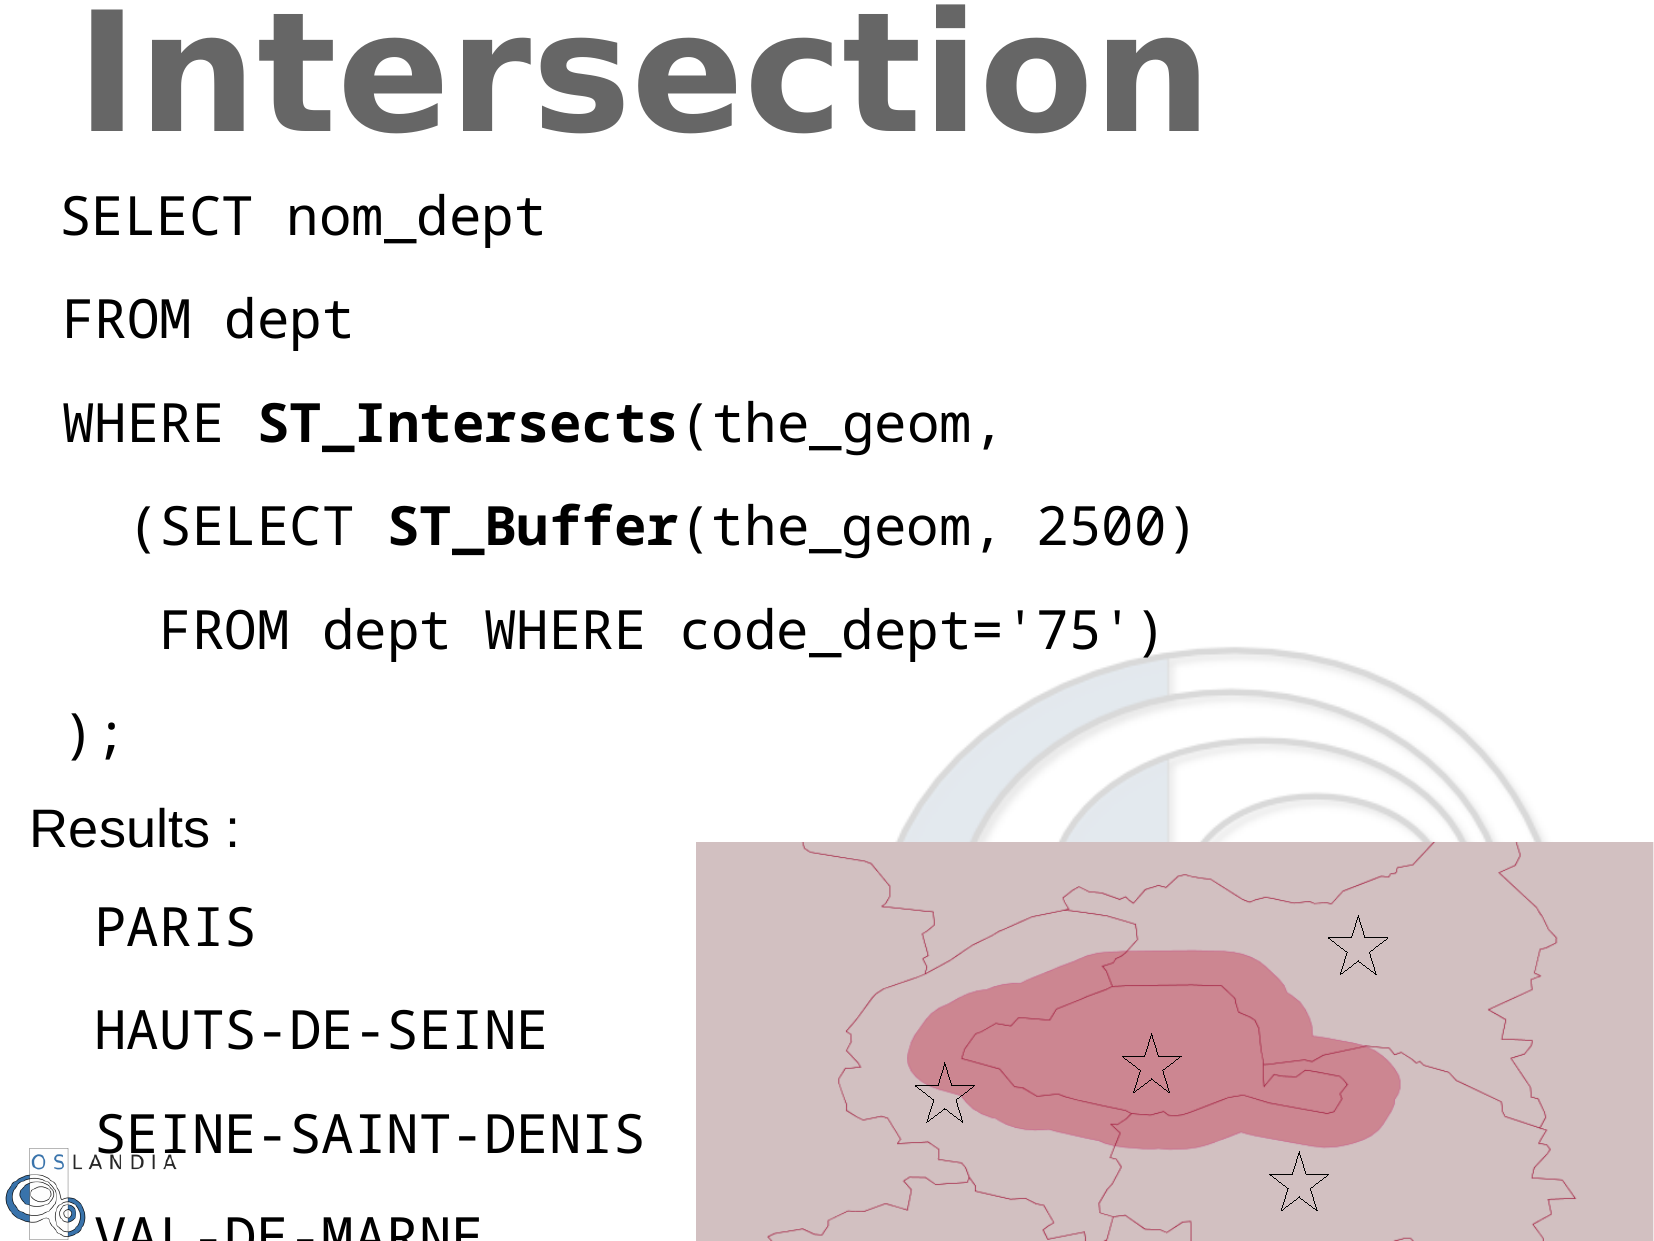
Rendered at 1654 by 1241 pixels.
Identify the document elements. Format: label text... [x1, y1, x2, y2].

list SELECT nom_dept FROM dept WHERE ST_Intersects(the_geom, (SELECT ST_Buffer(the_geom, 2500) FROM dept WHERE code_dept='75') ); Results : PARIS HAUTS-DE-SEINE SEINE-SAINT-DENIS VAL-DE-MARNE [29, 177, 1518, 1136]
picture [427, 1223, 435, 1241]
picture [233, 1222, 249, 1241]
title Intersection [76, 0, 1565, 171]
picture [0, 0, 1654, 1241]
picture [396, 1222, 409, 1236]
picture [137, 1224, 147, 1240]
picture [328, 1225, 333, 1241]
picture [365, 1224, 375, 1240]
picture [341, 1226, 346, 1241]
